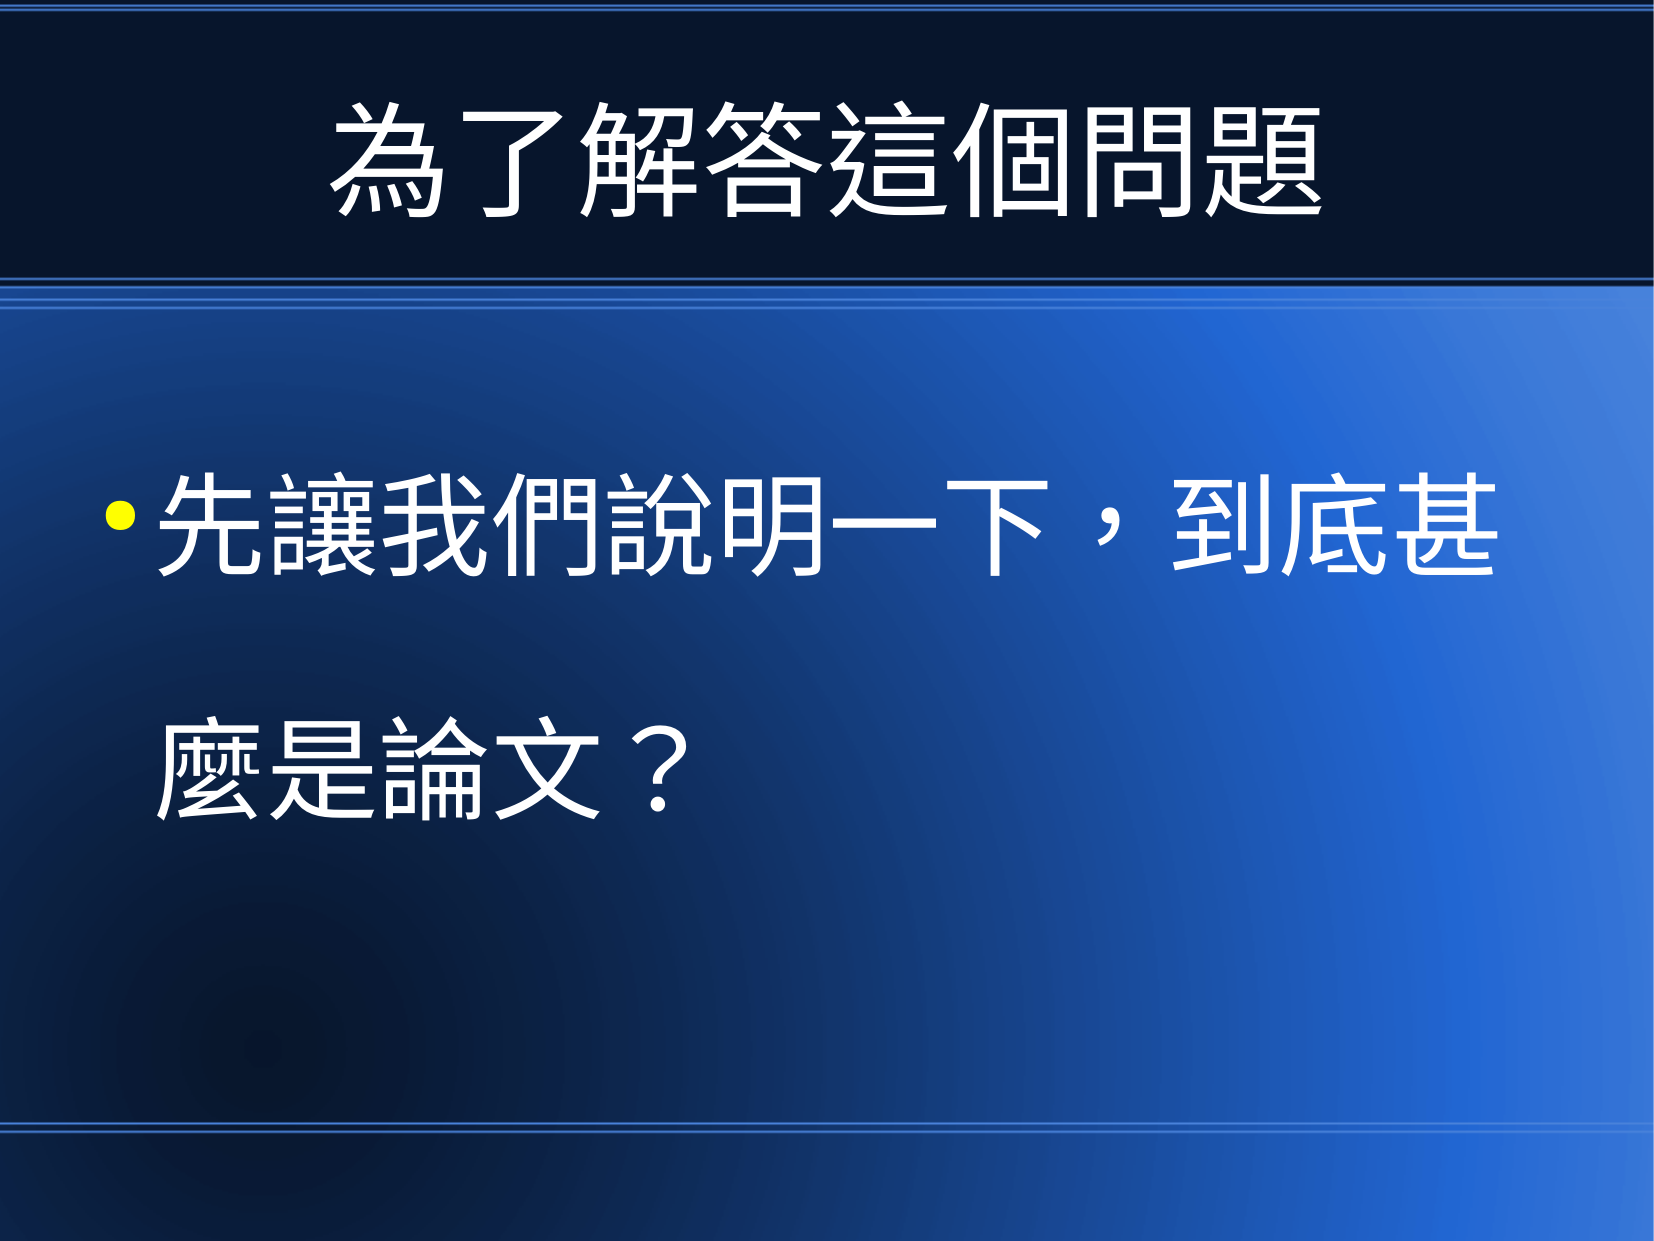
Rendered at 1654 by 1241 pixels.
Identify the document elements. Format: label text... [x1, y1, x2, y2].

title 為了解答這個問題 [82, 49, 1571, 257]
picture [0, 0, 1654, 1241]
list 先讓我們說明一下，到底甚麼是論文？ [82, 355, 1571, 1241]
